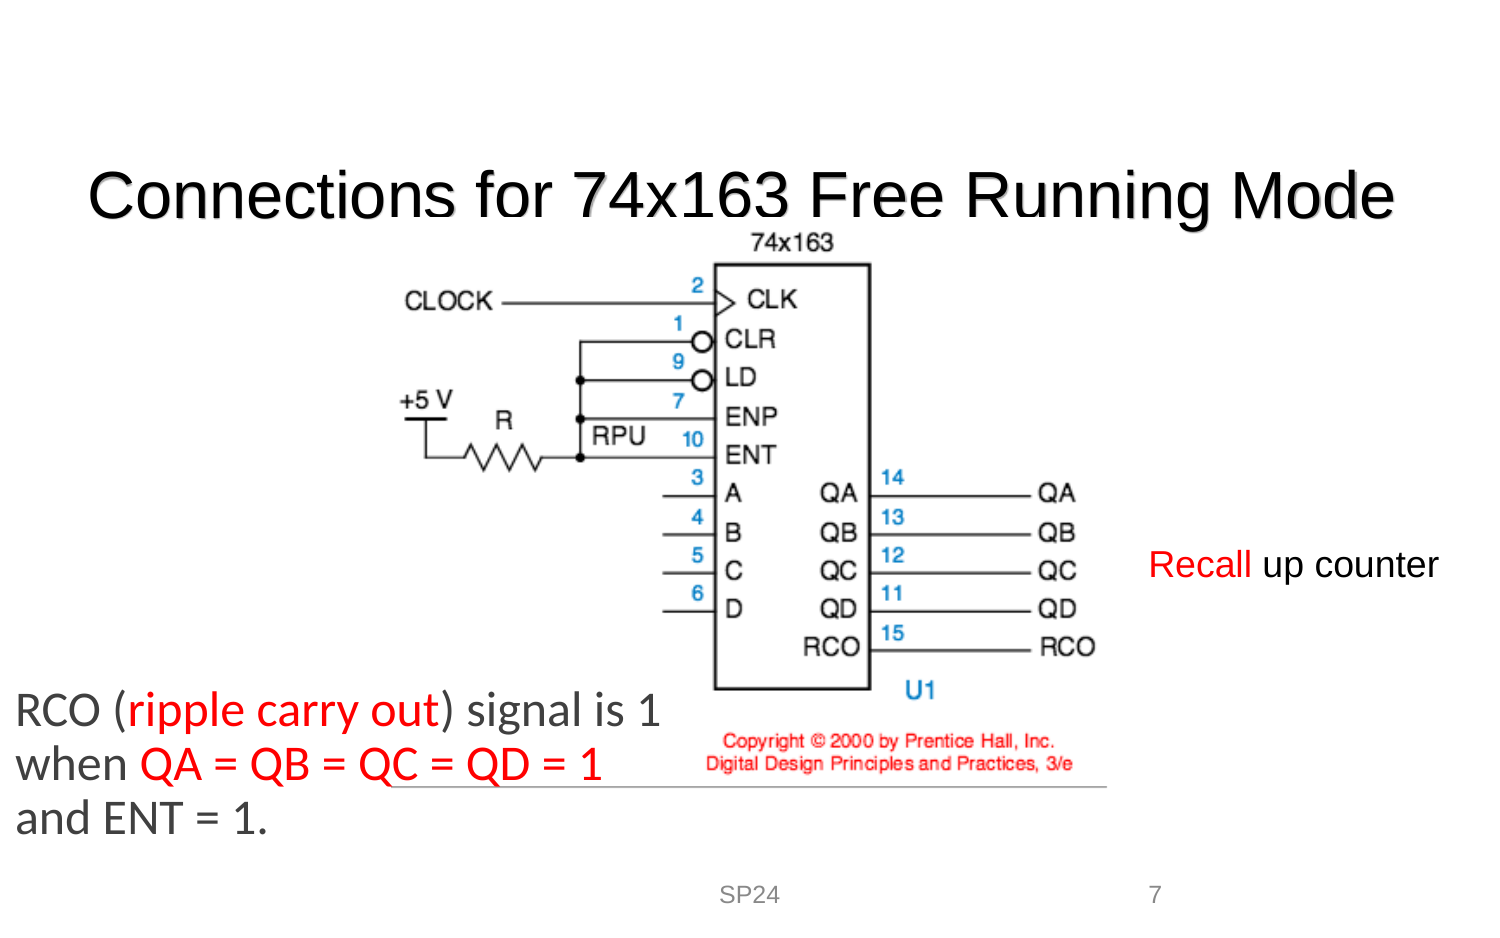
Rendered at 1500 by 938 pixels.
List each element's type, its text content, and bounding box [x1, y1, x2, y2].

footer SP24 [496, 868, 1004, 919]
picture [391, 217, 1109, 786]
title Connections for 74x163 Free Running Mode [72, 143, 1434, 251]
slide_number <number> [1133, 868, 1471, 919]
text_box Recall up counter [1133, 532, 1459, 594]
text_box RCO (ripple carry out) signal is 1 when QA = QB = QC = QD = 1 and ENT = 1. [0, 675, 684, 907]
